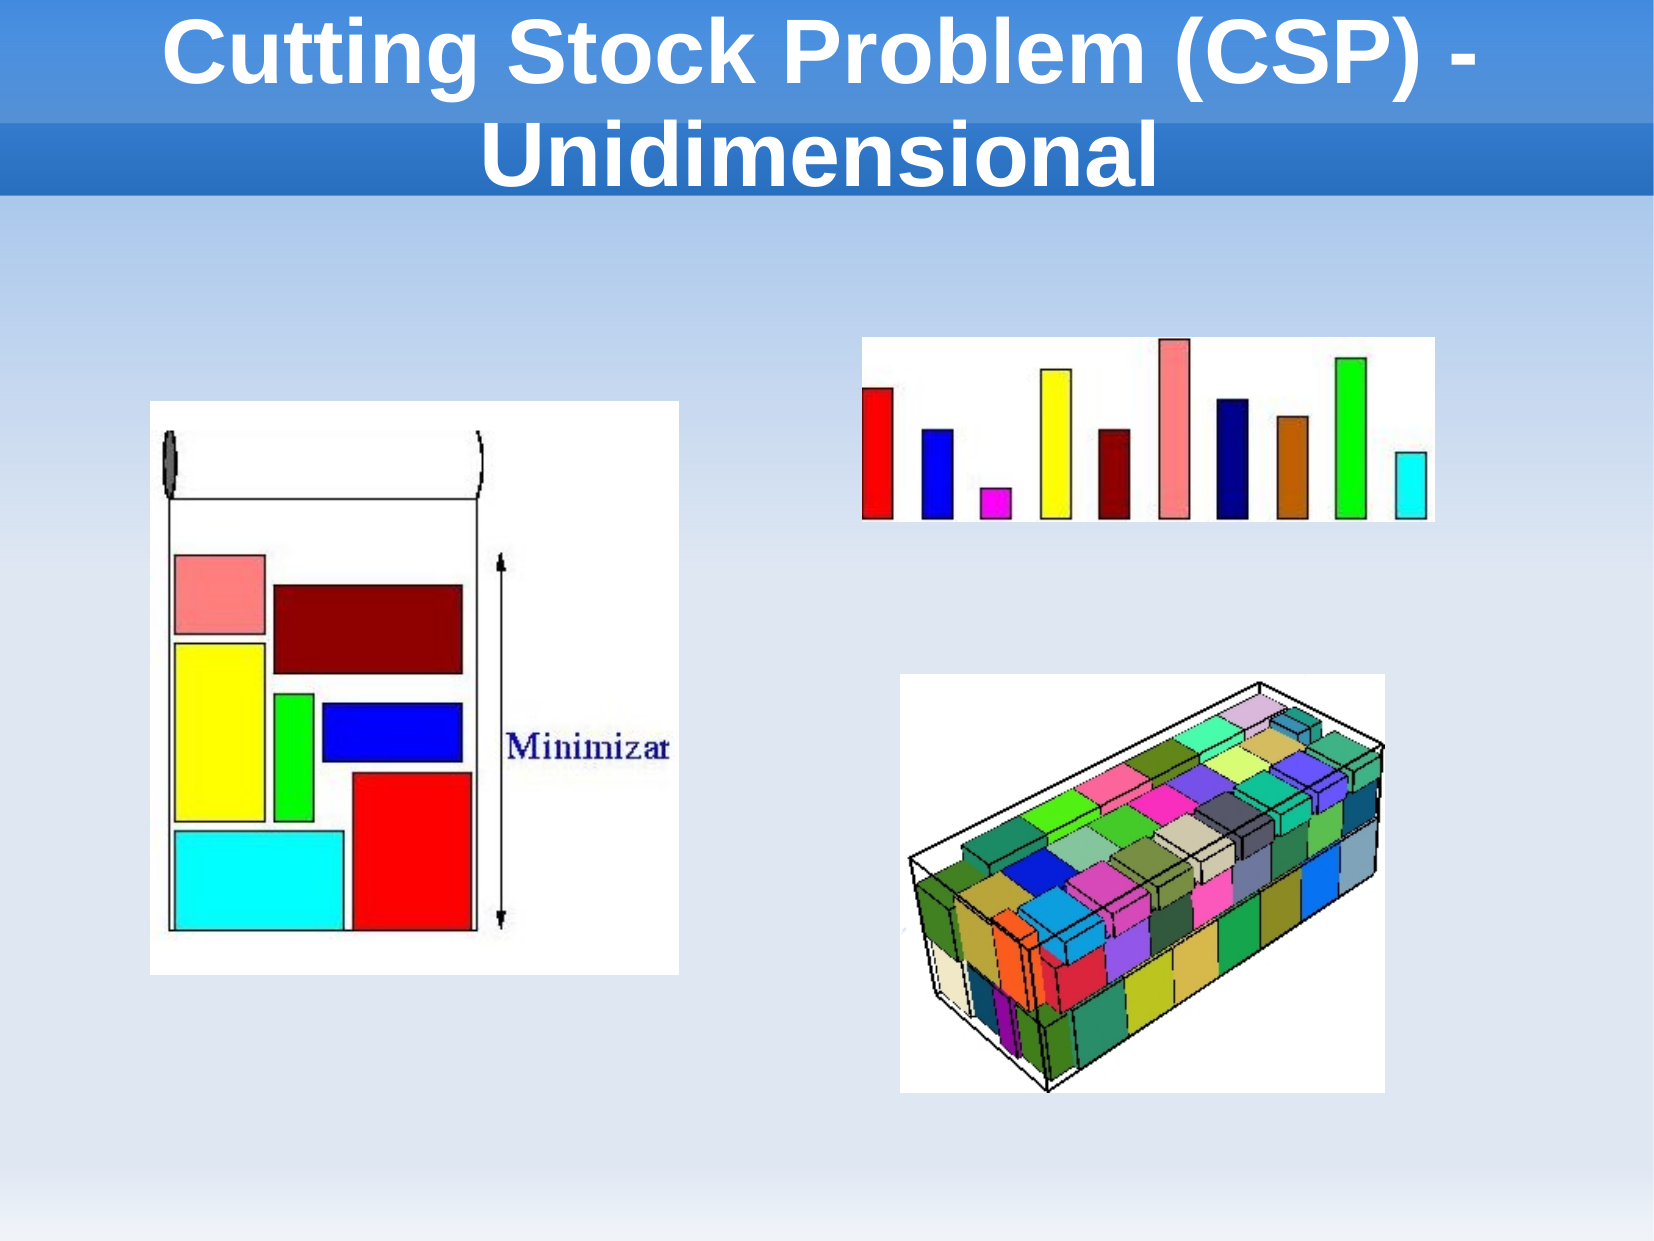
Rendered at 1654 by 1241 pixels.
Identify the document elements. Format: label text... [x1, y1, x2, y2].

title Cutting Stock Problem (CSP) - Unidimensional [76, 0, 1565, 208]
picture [0, 0, 1654, 1241]
